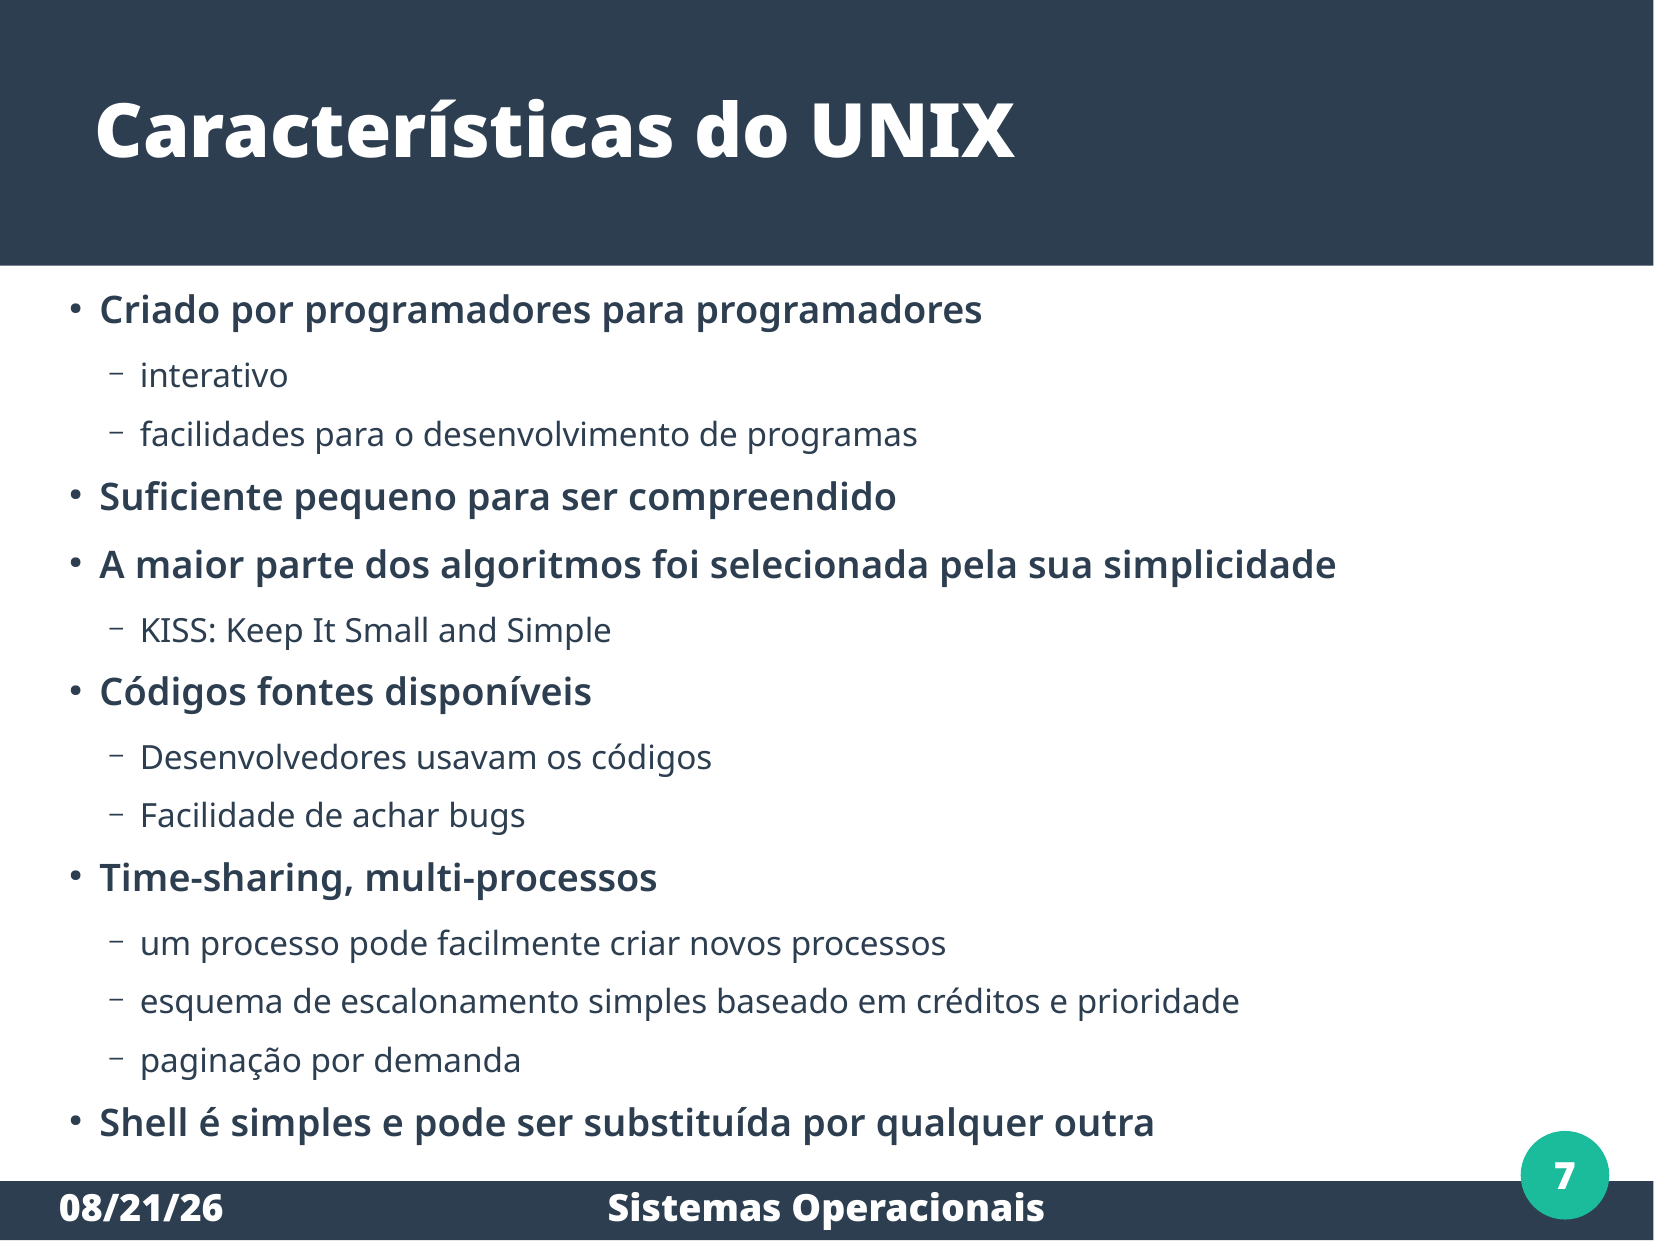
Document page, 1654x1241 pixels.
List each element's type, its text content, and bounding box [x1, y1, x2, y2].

list Criado por programadores para programadores interativo facilidades para o desenvolvimento de programas Suficiente pequeno para ser compreendido A maior parte dos algoritmos foi selecionada pela sua simplicidade KISS: Keep It Small and Simple Códigos fontes disponíveis Desenvolvedores usavam os códigos Facilidade de achar bugs Time-sharing, multi-processos um processo pode facilmente criar novos processos esquema de escalonamento simples baseado em créditos e prioridade paginação por demanda Shell é simples e pode ser substituída por qualquer outra [59, 283, 1595, 1152]
title Características do UNIX [59, 49, 1595, 207]
